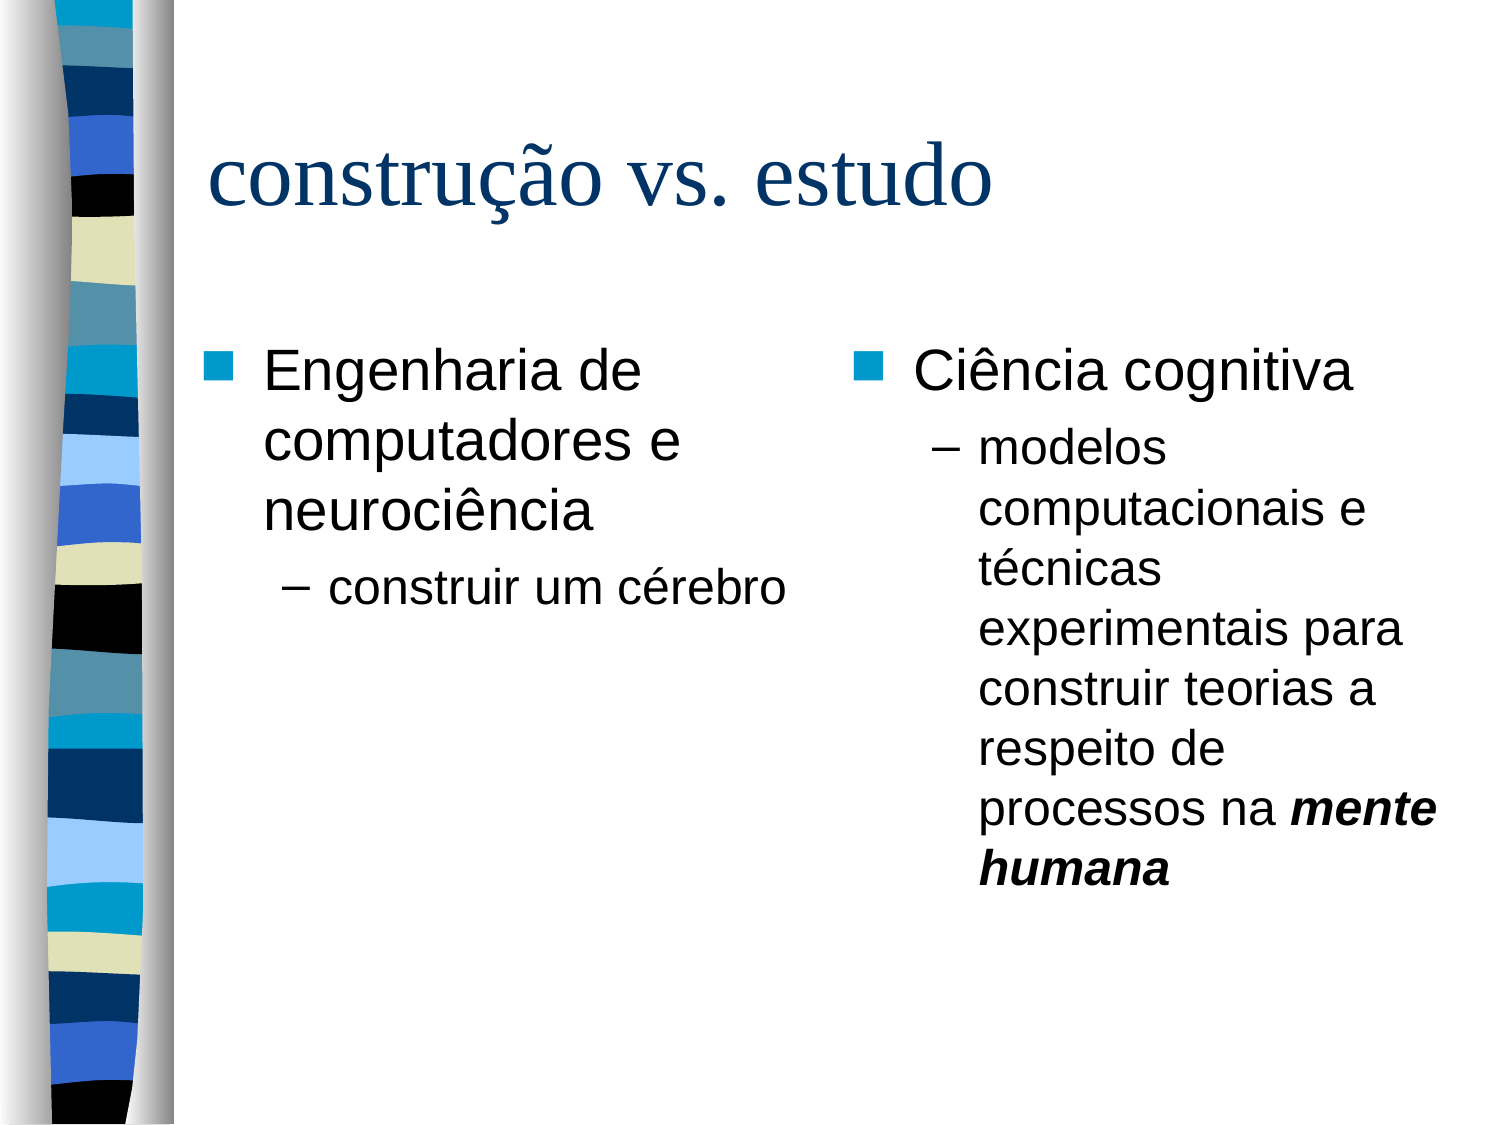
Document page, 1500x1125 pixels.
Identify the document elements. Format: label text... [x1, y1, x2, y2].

list Ciência cognitiva modelos computacionais e técnicas experimentais para construir teorias a respeito de processos na mente humana [842, 324, 1468, 1000]
list Engenharia de computadores e neurociência construir um cérebro [192, 324, 818, 1000]
title construção vs. estudo [192, 74, 1468, 263]
